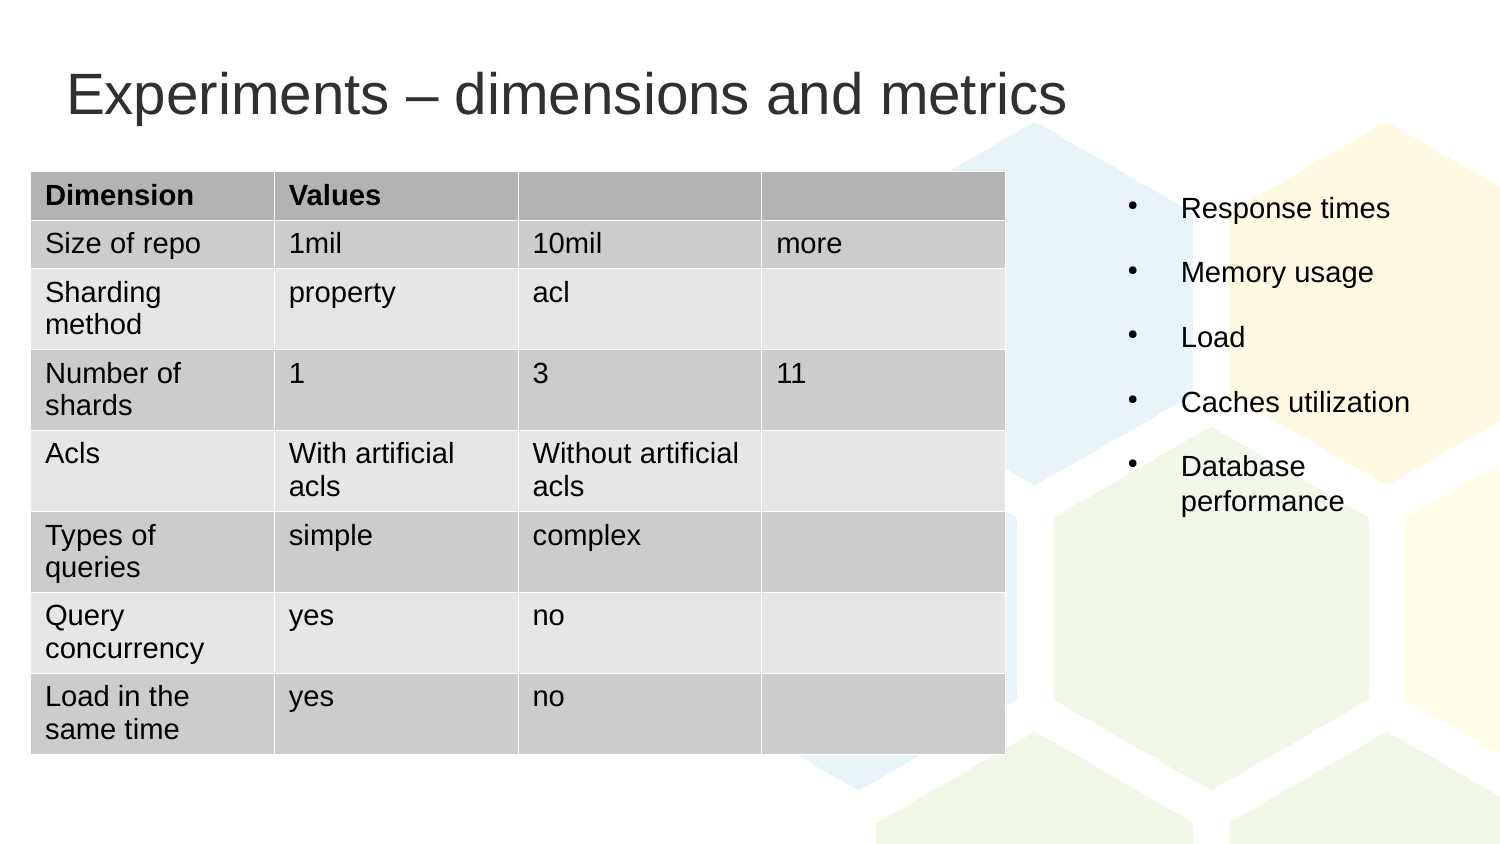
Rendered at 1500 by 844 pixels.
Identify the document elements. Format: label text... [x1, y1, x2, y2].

table_cell acl [519, 269, 761, 349]
list Response times Memory usage Load Caches utilization Database performance [1110, 189, 1450, 750]
table_cell Load in the same time [31, 674, 274, 754]
table_cell simple [275, 512, 518, 592]
table_cell Without artificial acls [519, 431, 761, 511]
table_cell Size of repo [31, 221, 274, 268]
title Experiments – dimensions and metrics [51, 41, 1449, 136]
table_cell complex [519, 512, 761, 592]
table_cell 1mil [275, 221, 518, 268]
table_cell Query concurrency [31, 593, 274, 673]
table_cell [762, 593, 1005, 673]
table_cell no [519, 593, 761, 673]
table_cell more [762, 221, 1005, 268]
picture [0, 0, 1500, 844]
table_cell 11 [762, 350, 1005, 430]
table_cell yes [275, 674, 518, 754]
table_cell Sharding method [31, 269, 274, 349]
table_cell With artificial acls [275, 431, 518, 511]
table_cell Number of shards [31, 350, 274, 430]
table_cell [762, 269, 1005, 349]
table_cell yes [275, 593, 518, 673]
table_header Values [275, 172, 518, 220]
table_cell property [275, 269, 518, 349]
table_cell Acls [31, 431, 274, 511]
table_cell [762, 512, 1005, 592]
table_cell 10mil [519, 221, 761, 268]
table_cell 1 [275, 350, 518, 430]
table_cell [762, 431, 1005, 511]
table_cell no [519, 674, 761, 754]
table_cell Types of queries [31, 512, 274, 592]
table_header [519, 172, 761, 220]
table_header Dimension [31, 172, 274, 220]
table_cell [762, 674, 1005, 754]
table_cell 3 [519, 350, 761, 430]
table_header [762, 172, 1005, 220]
